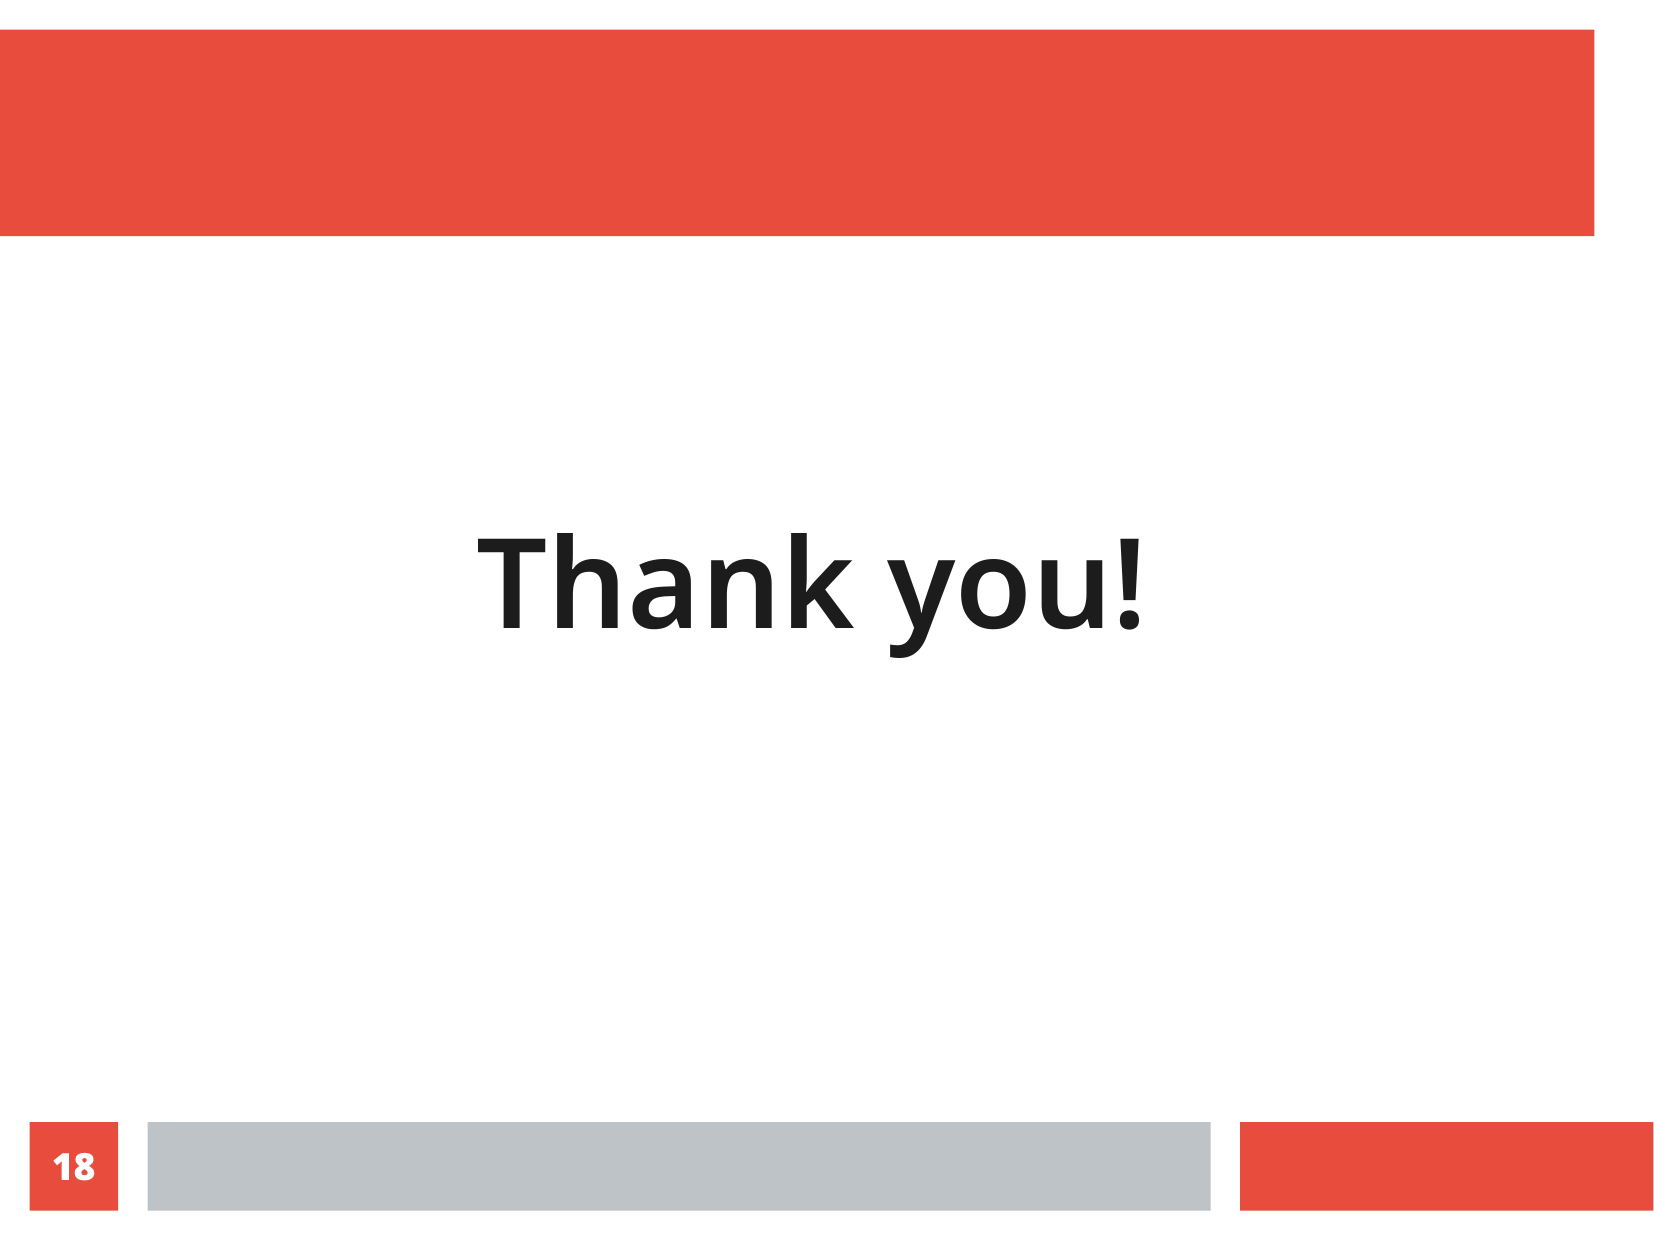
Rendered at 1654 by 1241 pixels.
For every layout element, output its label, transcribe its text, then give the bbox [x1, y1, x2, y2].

list Thank you! [59, 495, 1565, 1093]
